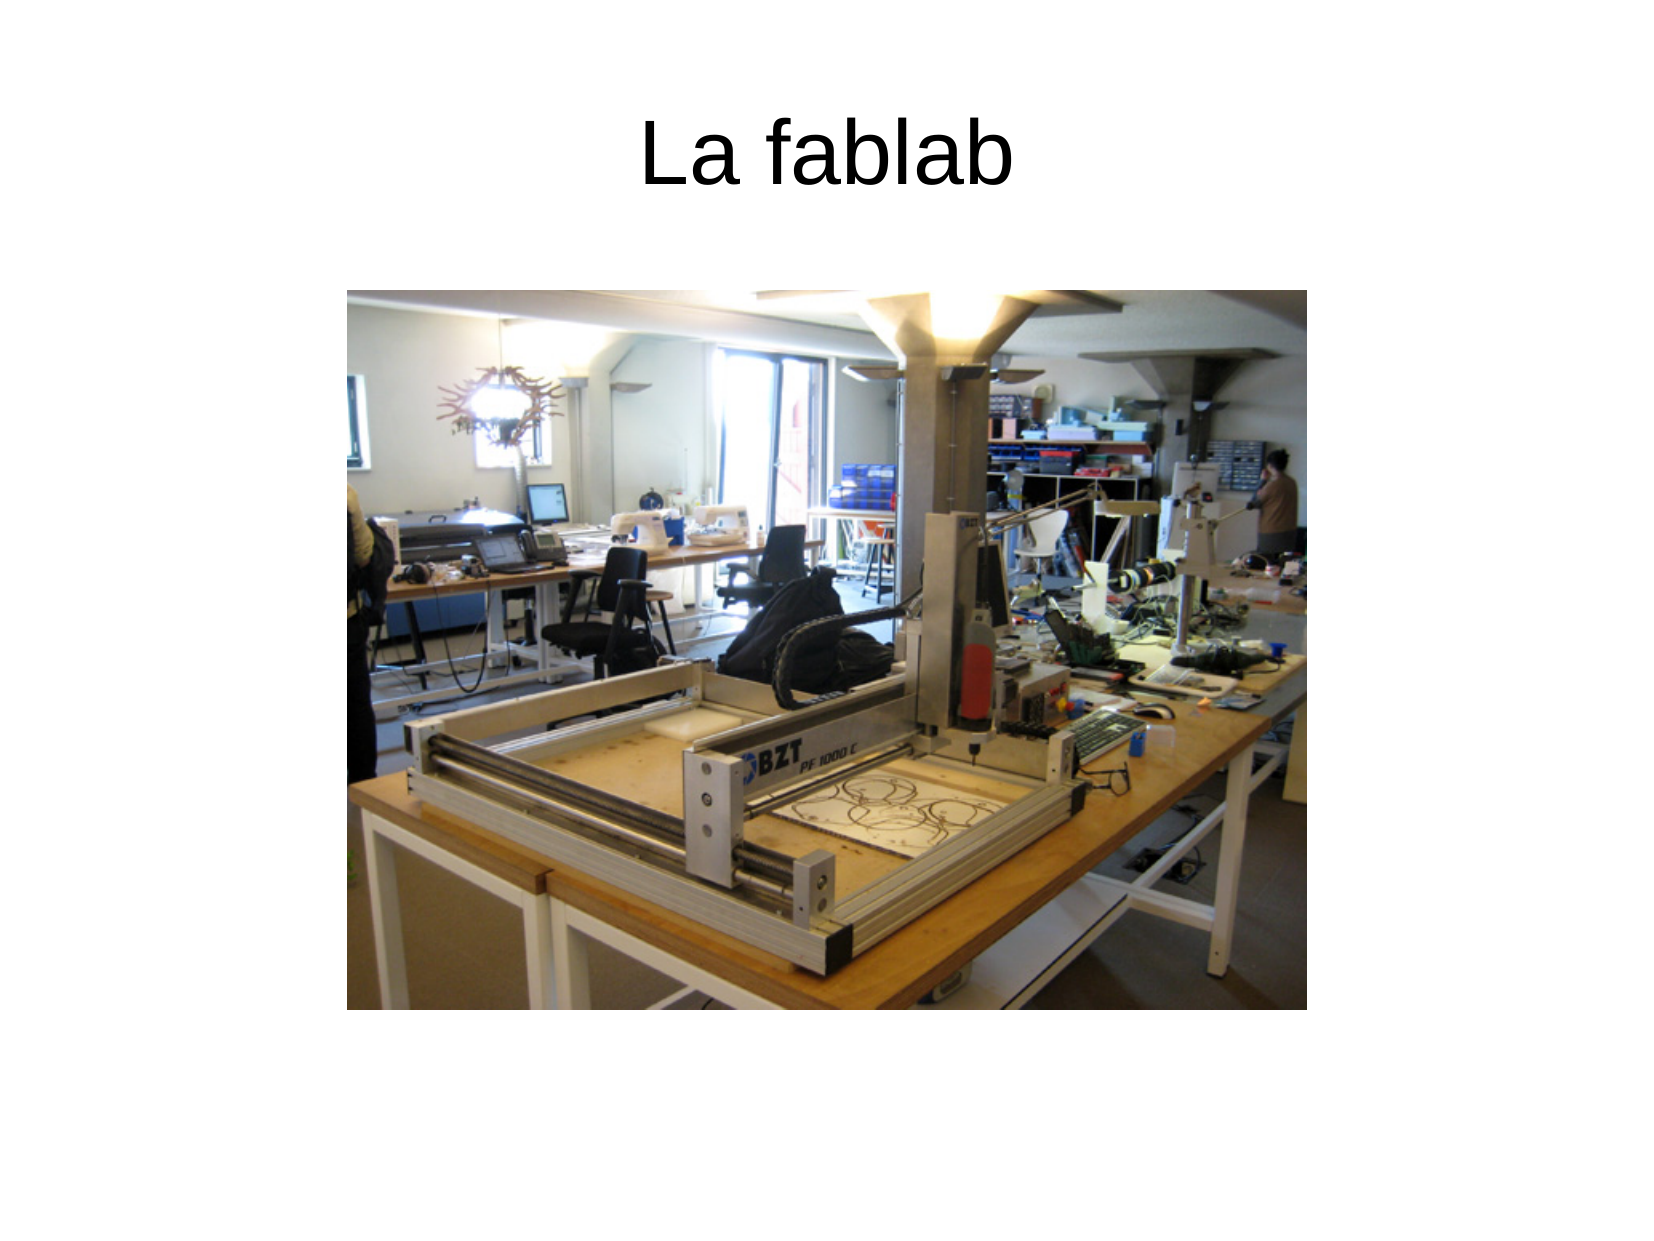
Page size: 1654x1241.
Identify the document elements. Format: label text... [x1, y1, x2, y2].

picture [347, 290, 1307, 1010]
title La fablab [82, 49, 1571, 257]
